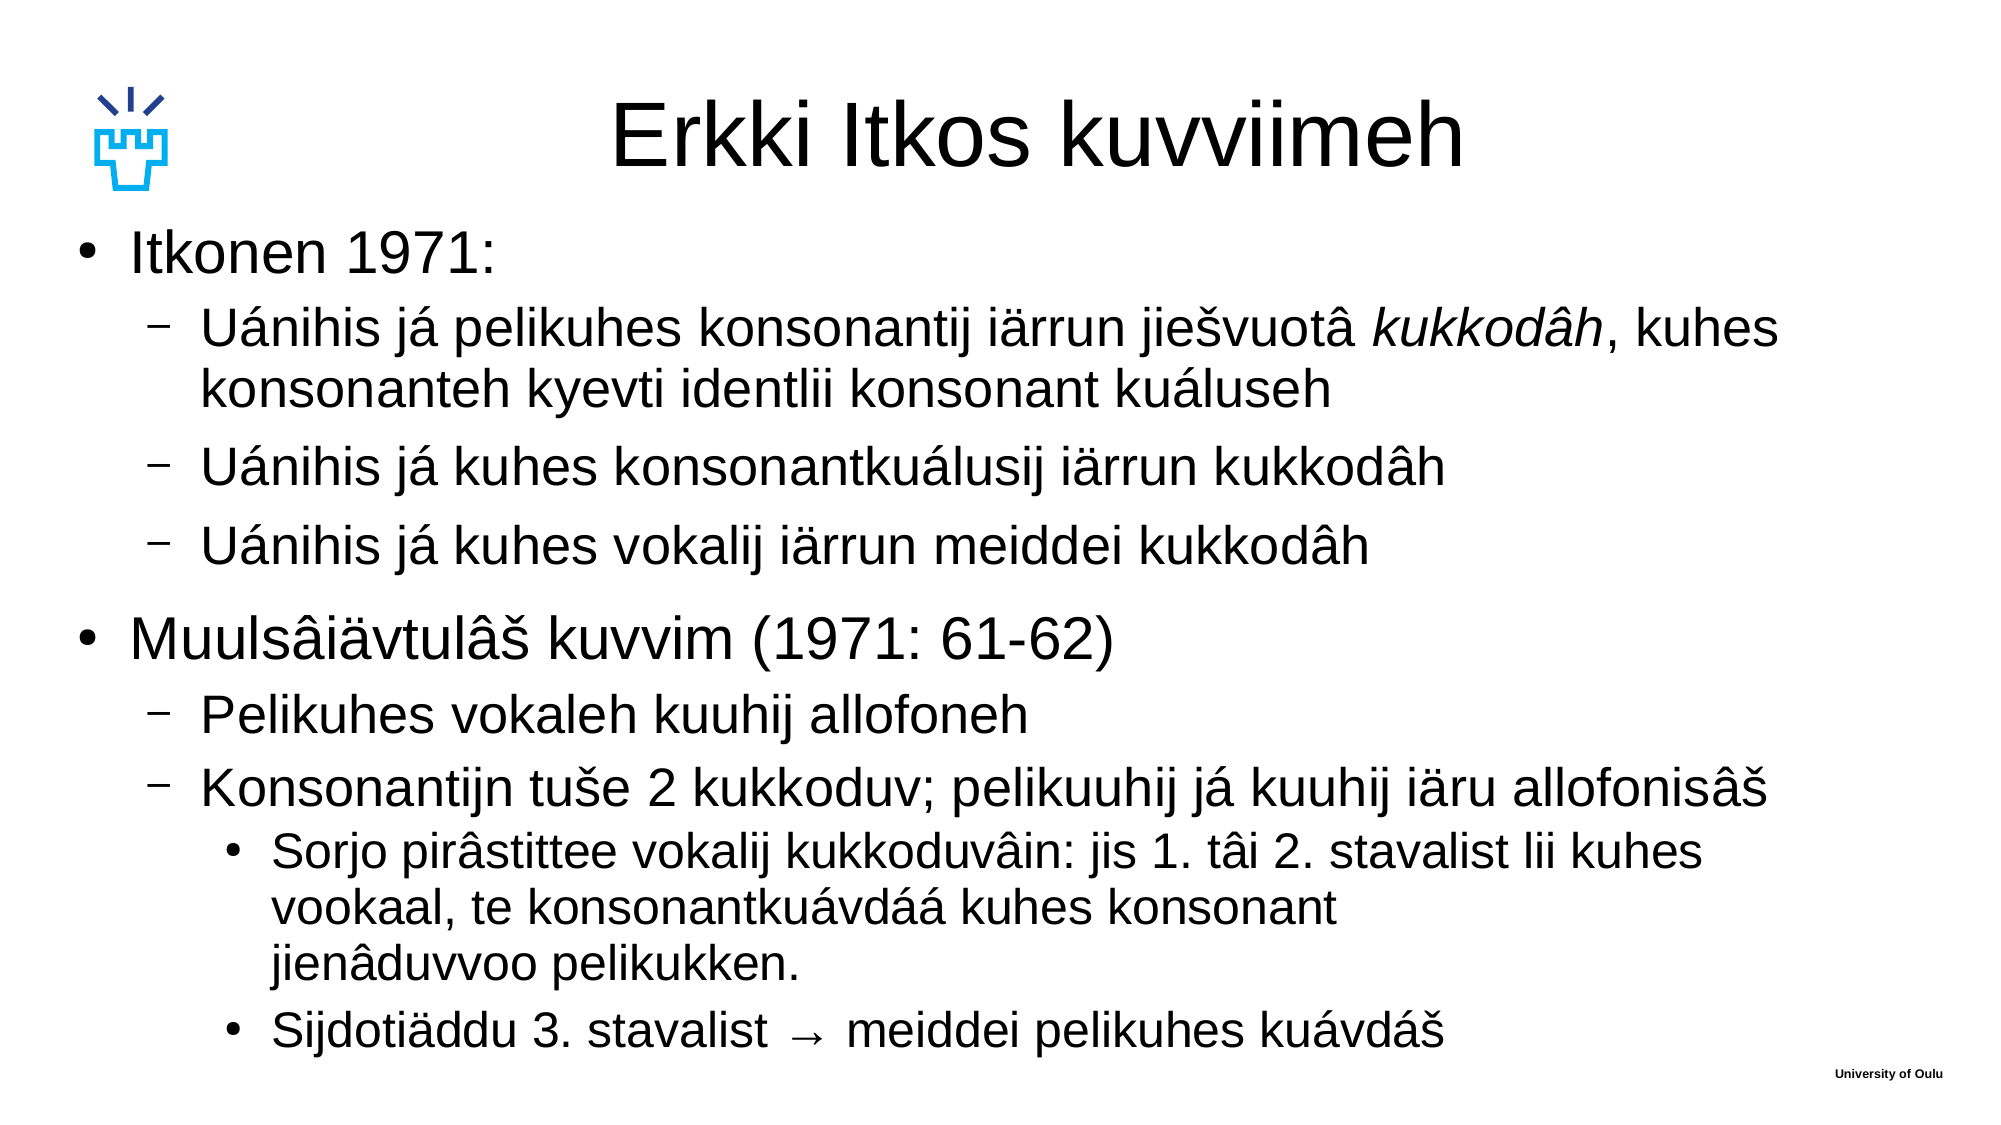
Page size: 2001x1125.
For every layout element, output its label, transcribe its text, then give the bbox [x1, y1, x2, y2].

list Itkonen 1971: Uánihis já pelikuhes konsonantij iärrun jiešvuotâ kukkodâh, kuhes konsonanteh kyevti identlii konsonant kuáluseh Uánihis já kuhes konsonantkuálusij iärrun kukkodâh Uánihis já kuhes vokalij iärrun meiddei kukkodâh Muulsâiävtulâš kuvvim (1971: 61-62) Pelikuhes vokaleh kuuhij allofoneh Konsonantijn tuše 2 kukkoduv; pelikuuhij já kuuhij iäru allofonisâš Sorjo pirâstittee vokalij kukkoduvâin: jis 1. tâi 2. stavalist lii kuhes vookaal, te konsonantkuávdáá kuhes konsonant jienâduvvoo pelikukken. Sijdotiäddu 3. stavalist → meiddei pelikuhes kuávdáš [59, 218, 1949, 1096]
title Erkki Itkos kuvviimeh [365, 32, 1713, 218]
